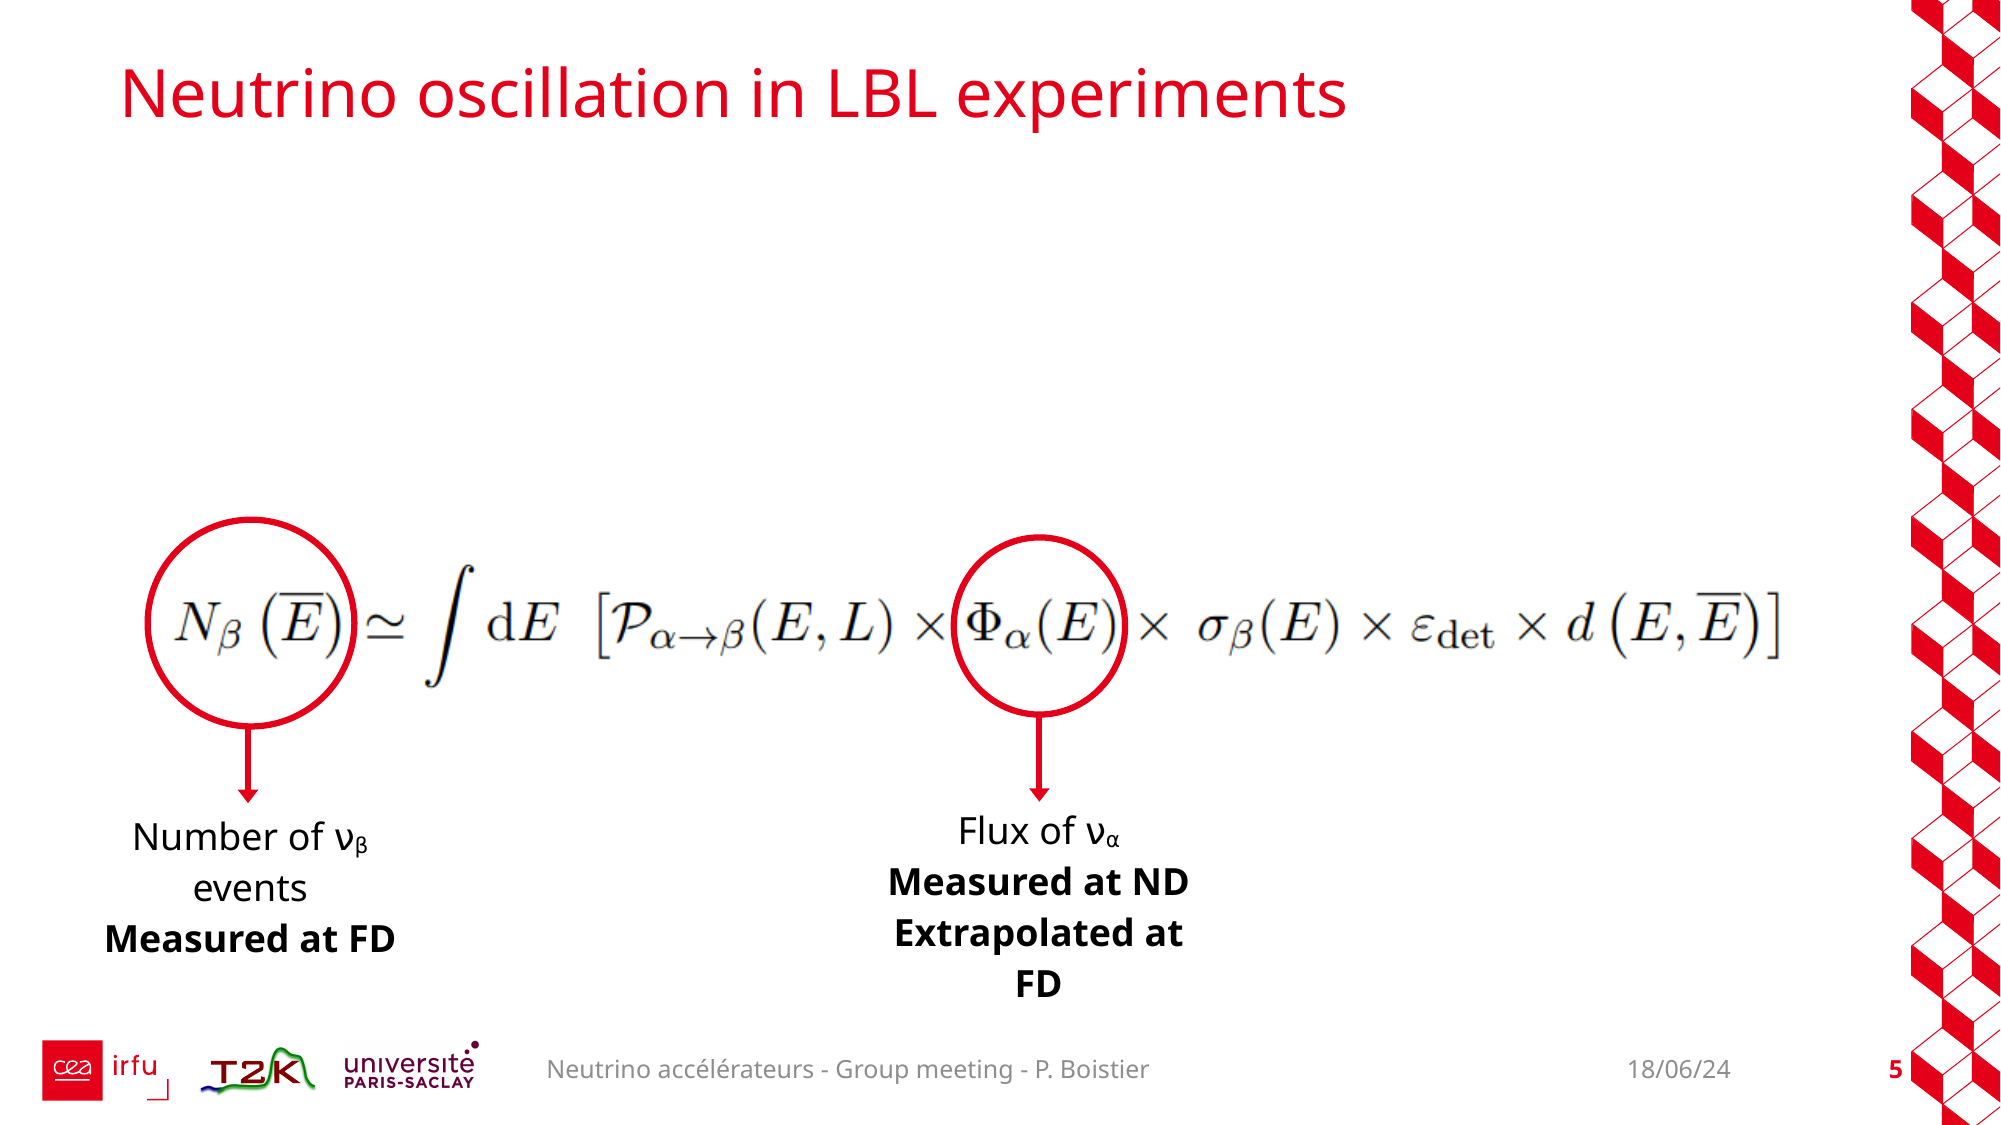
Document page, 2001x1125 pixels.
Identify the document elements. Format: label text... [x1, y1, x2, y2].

picture [1096, 554, 1790, 697]
picture [166, 689, 173, 697]
picture [957, 554, 1121, 697]
picture [329, 554, 983, 697]
title Neutrino oscillation in LBL experiments [119, 52, 1881, 196]
text_box Flux of να Measured at ND Extrapolated at FD [850, 797, 1228, 1076]
picture [166, 554, 351, 697]
text_box Number of νβ events Measured at FD [88, 803, 413, 1029]
picture [196, 1040, 318, 1101]
picture [344, 1040, 479, 1089]
